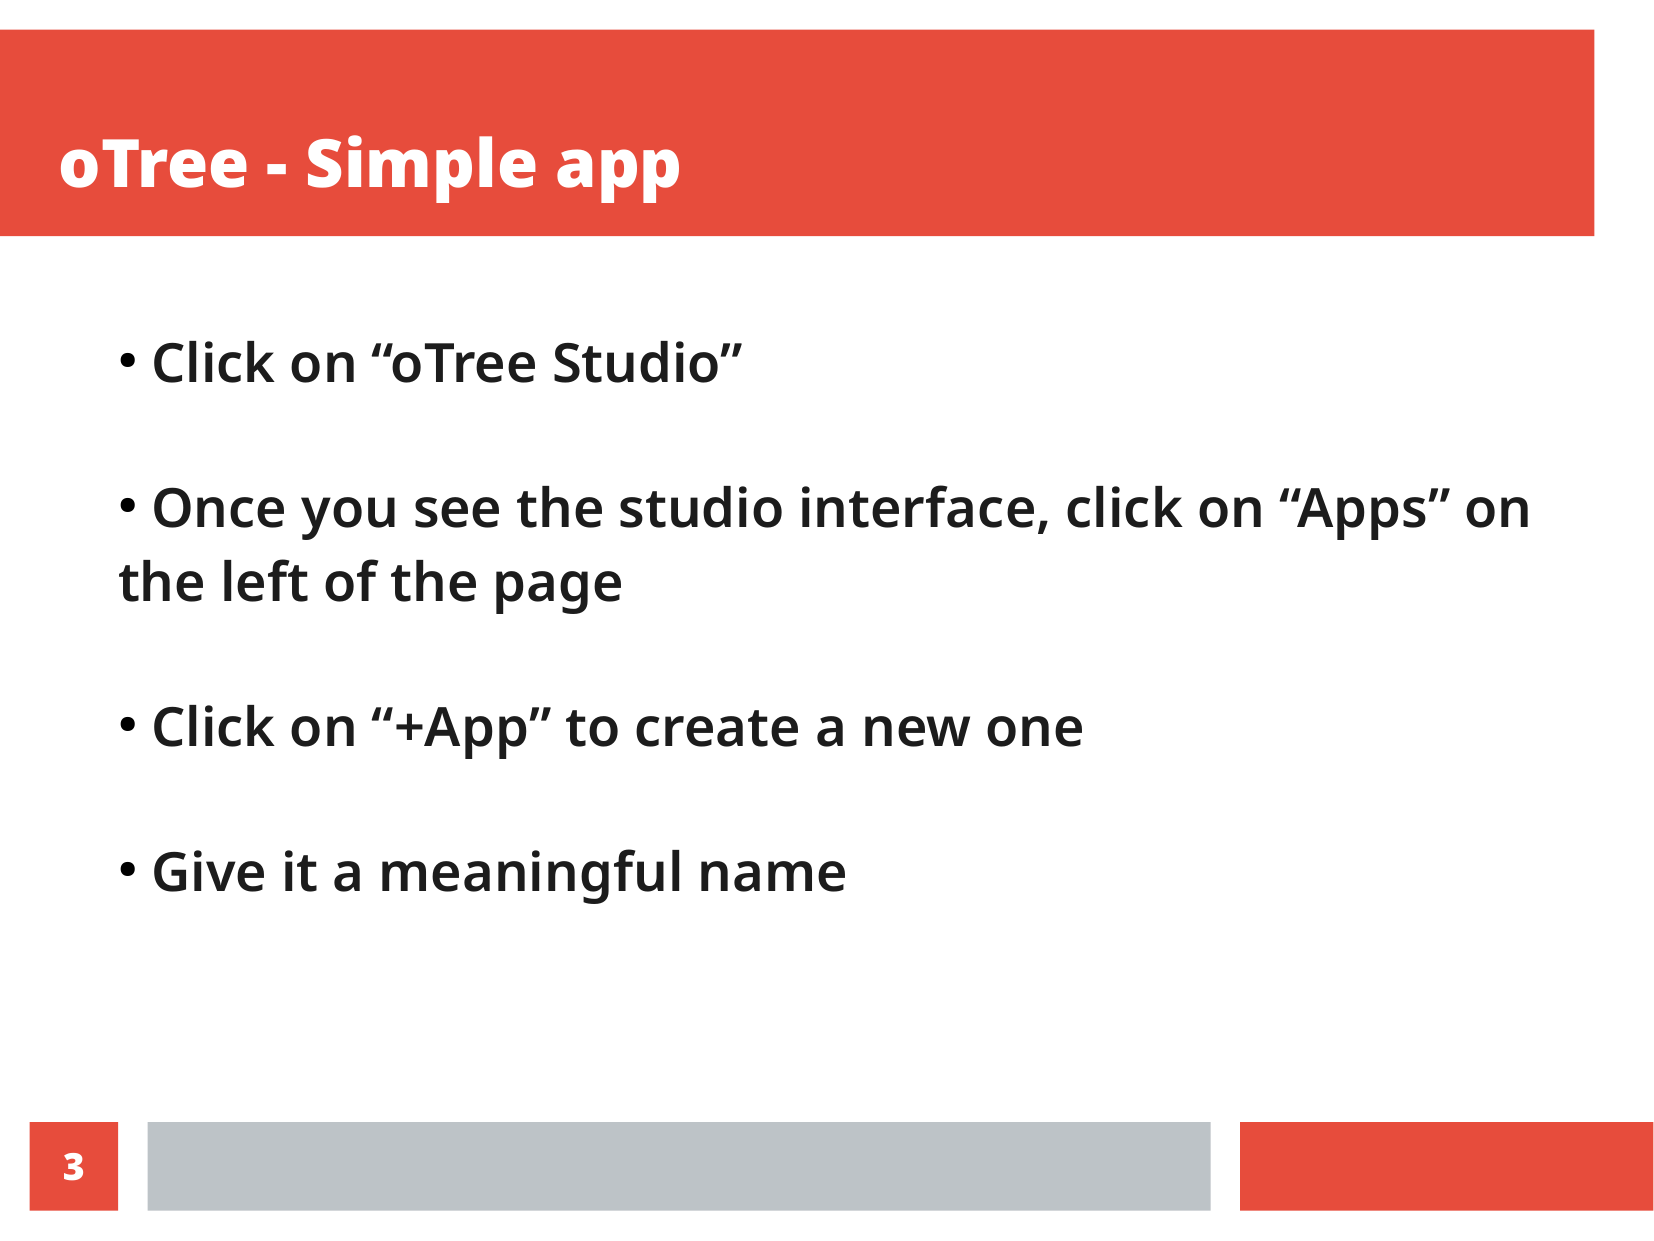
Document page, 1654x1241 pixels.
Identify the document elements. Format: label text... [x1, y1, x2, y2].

list Click on “oTree Studio” Once you see the studio interface, click on “Apps” on the left of the page Click on “+App” to create a new one Give it a meaningful name [59, 324, 1565, 1093]
title oTree - Simple app [59, 59, 1595, 207]
